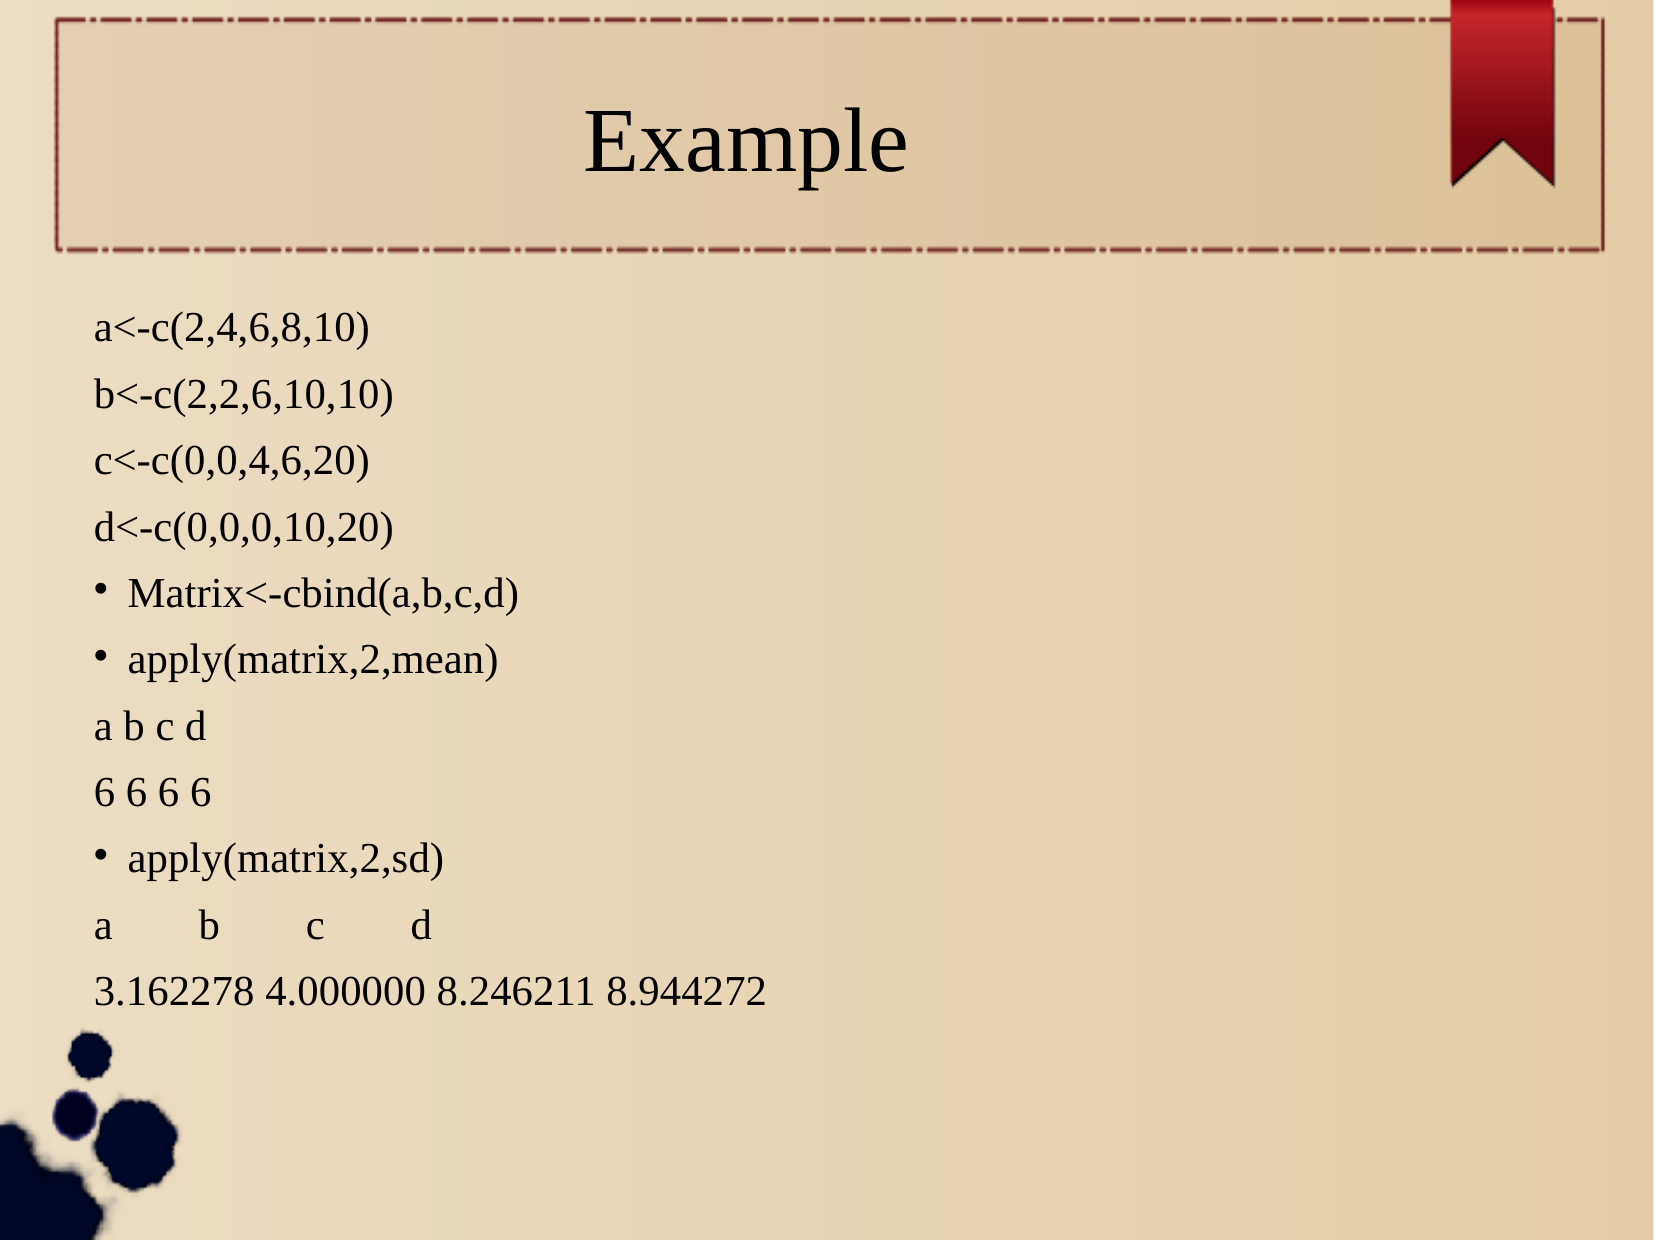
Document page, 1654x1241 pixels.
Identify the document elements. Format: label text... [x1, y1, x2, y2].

title Example [82, 47, 1412, 229]
list a<-c(2,4,6,8,10) b<-c(2,2,6,10,10) c<-c(0,0,4,6,20) d<-c(0,0,0,10,20) Matrix<-cbind(a,b,c,d) apply(matrix,2,mean) a b c d 6 6 6 6 apply(matrix,2,sd) a b c d 3.162278 4.000000 8.246211 8.944272 [82, 299, 1571, 1019]
picture [0, 0, 1654, 1240]
